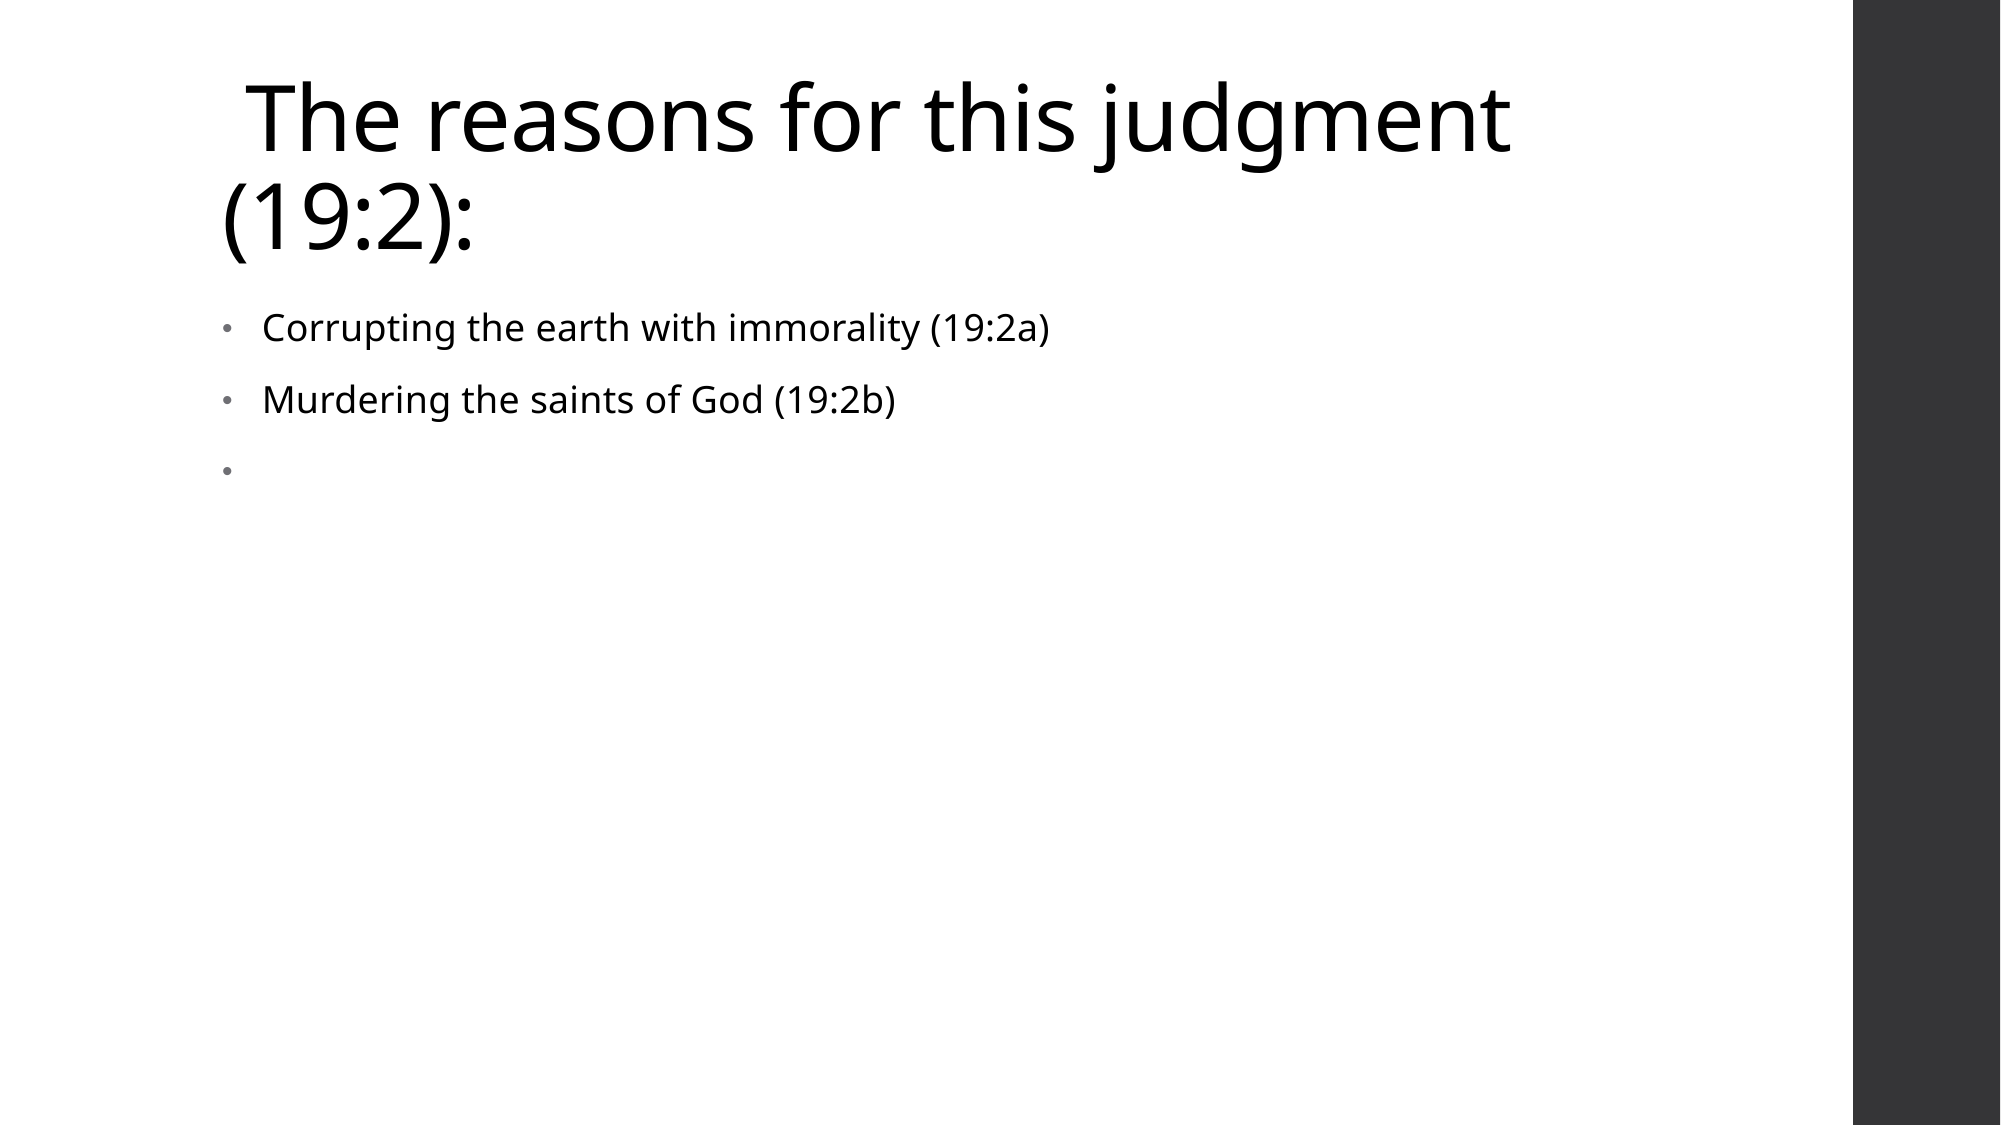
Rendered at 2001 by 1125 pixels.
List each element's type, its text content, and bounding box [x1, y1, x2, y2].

list Corrupting the earth with immorality (19:2a) Murdering the saints of God (19:2b) [206, 299, 1617, 1014]
title The reasons for this judgment (19:2): [206, 60, 1797, 278]
